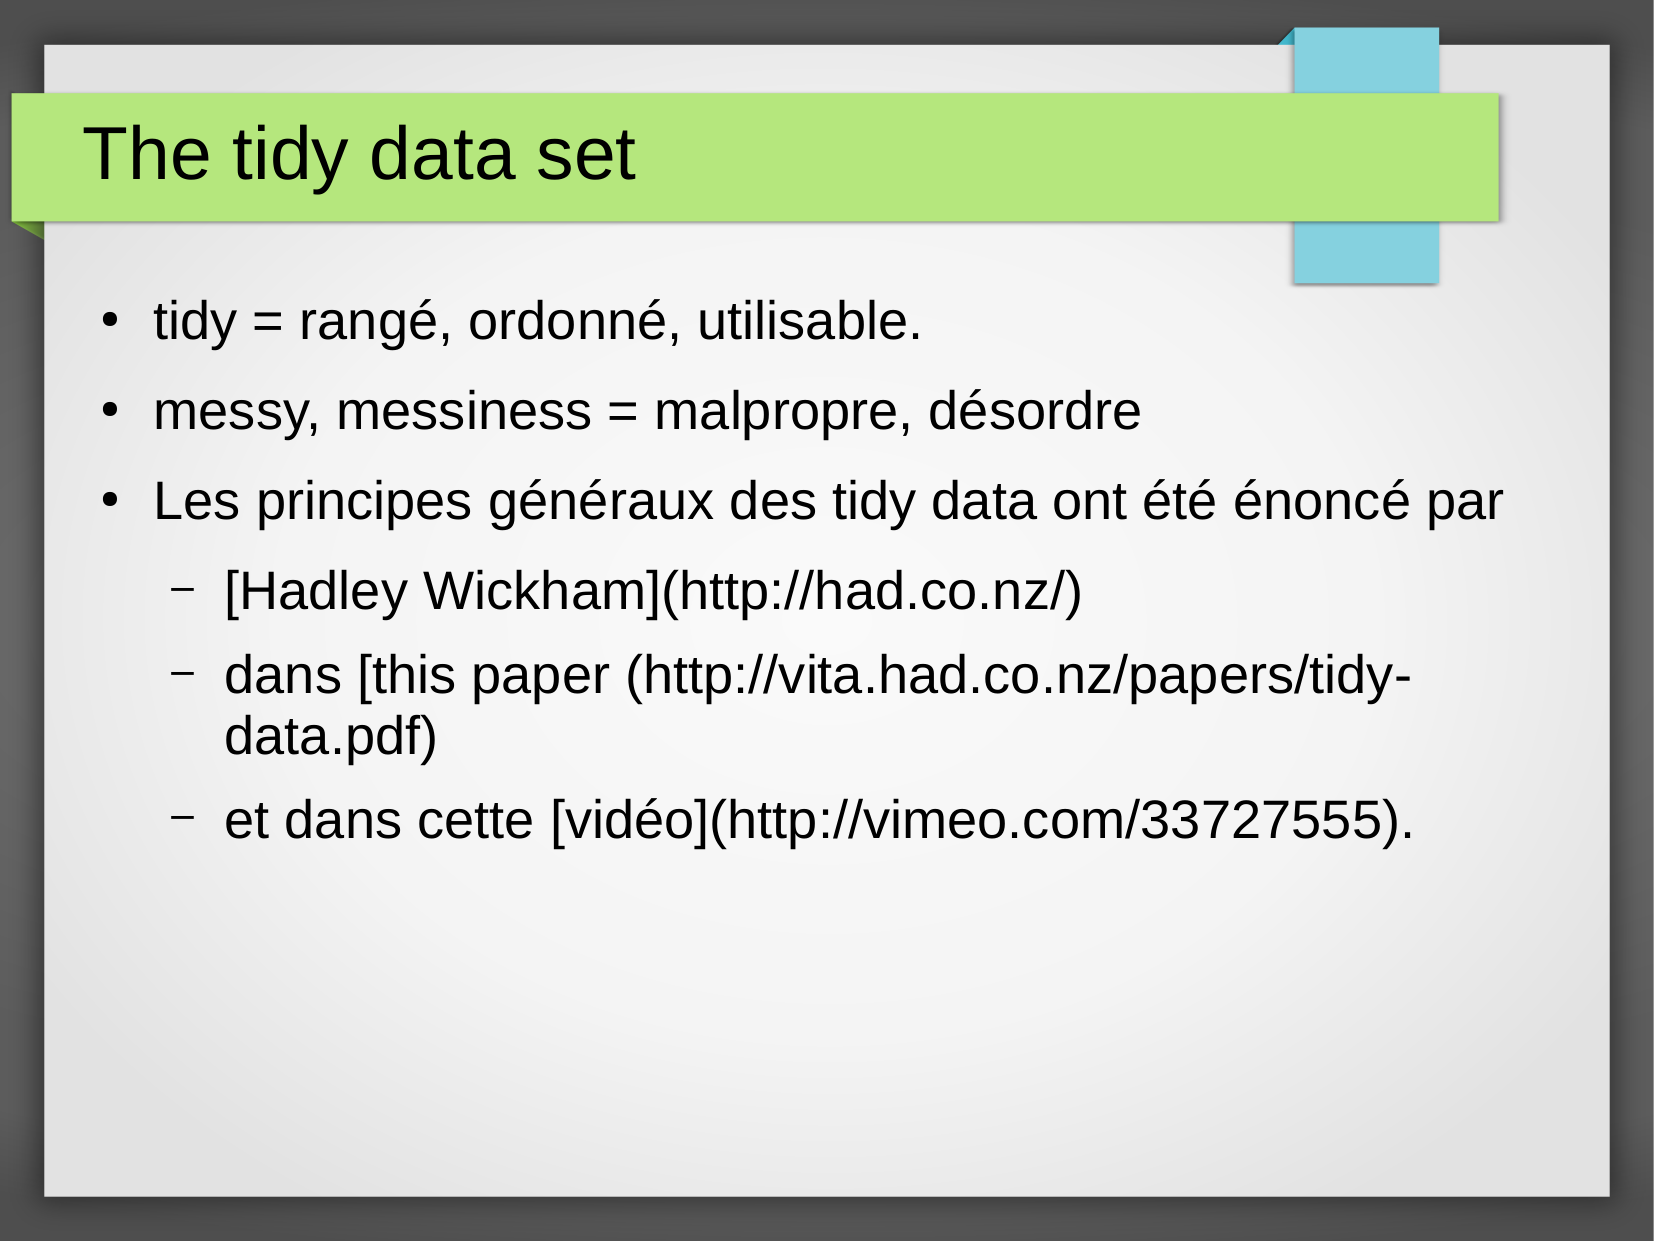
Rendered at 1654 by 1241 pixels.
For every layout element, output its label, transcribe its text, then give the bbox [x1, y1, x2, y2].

list tidy = rangé, ordonné, utilisable. messy, messiness = malpropre, désordre Les principes généraux des tidy data ont été énoncé par [Hadley Wickham](http://had.co.nz/) dans [this paper (http://vita.had.co.nz/papers/tidy-data.pdf) et dans cette [vidéo](http://vimeo.com/33727555). [82, 290, 1571, 1010]
title The tidy data set [82, 94, 1264, 213]
picture [0, 0, 1654, 1241]
